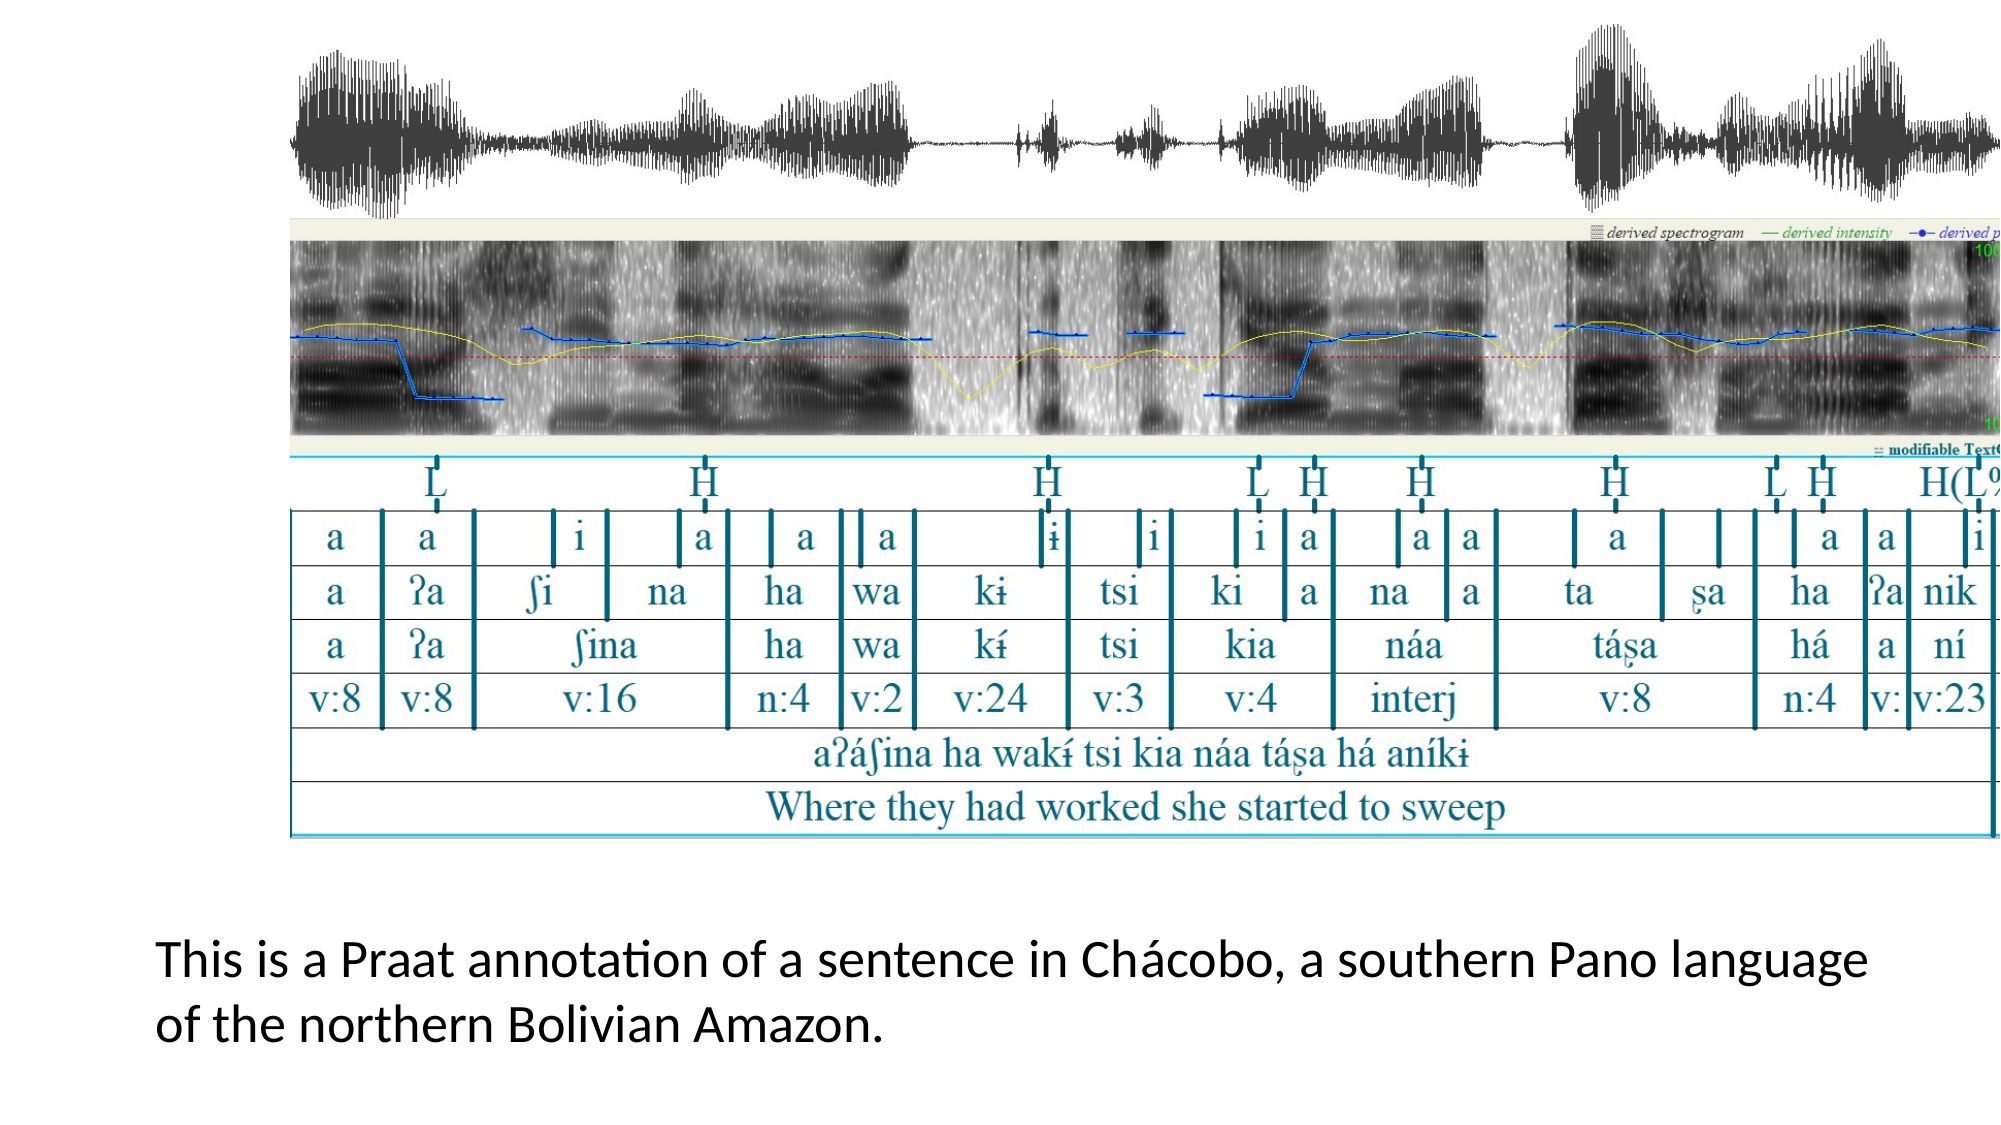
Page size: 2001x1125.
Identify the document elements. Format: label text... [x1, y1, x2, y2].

text_box This is a Praat annotation of a sentence in Chácobo, a southern Pano language of the northern Bolivian Amazon. [140, 915, 1910, 1063]
picture [290, 24, 2000, 839]
